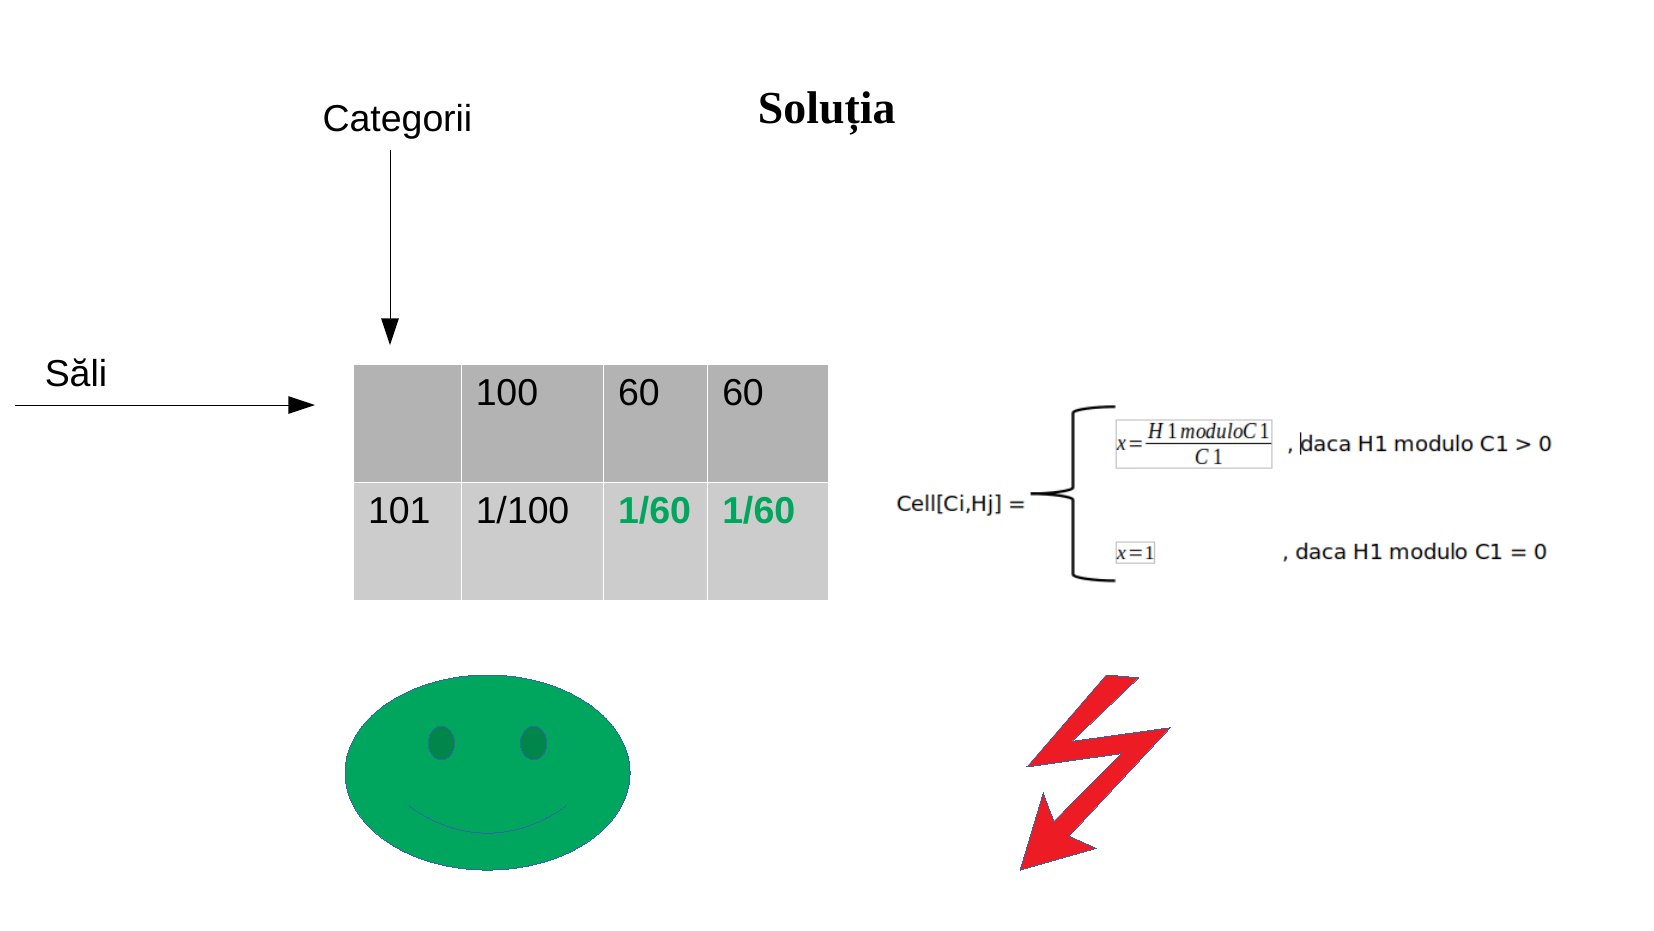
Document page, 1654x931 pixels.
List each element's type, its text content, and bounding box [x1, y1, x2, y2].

table_header [354, 365, 461, 482]
text_box [345, 675, 631, 871]
text_box Săli [30, 345, 241, 402]
table_header 60 [708, 365, 828, 482]
table_cell 1/60 [708, 483, 828, 600]
text_box [1020, 675, 1171, 871]
table_cell 101 [354, 483, 461, 600]
table_header 60 [604, 365, 707, 482]
table_cell 1/60 [604, 483, 707, 600]
text_box Categorii [285, 90, 511, 189]
picture [885, 405, 1560, 586]
text_box Soluția [444, 75, 1210, 141]
table_header 100 [462, 365, 603, 482]
table_cell 1/100 [462, 483, 603, 600]
